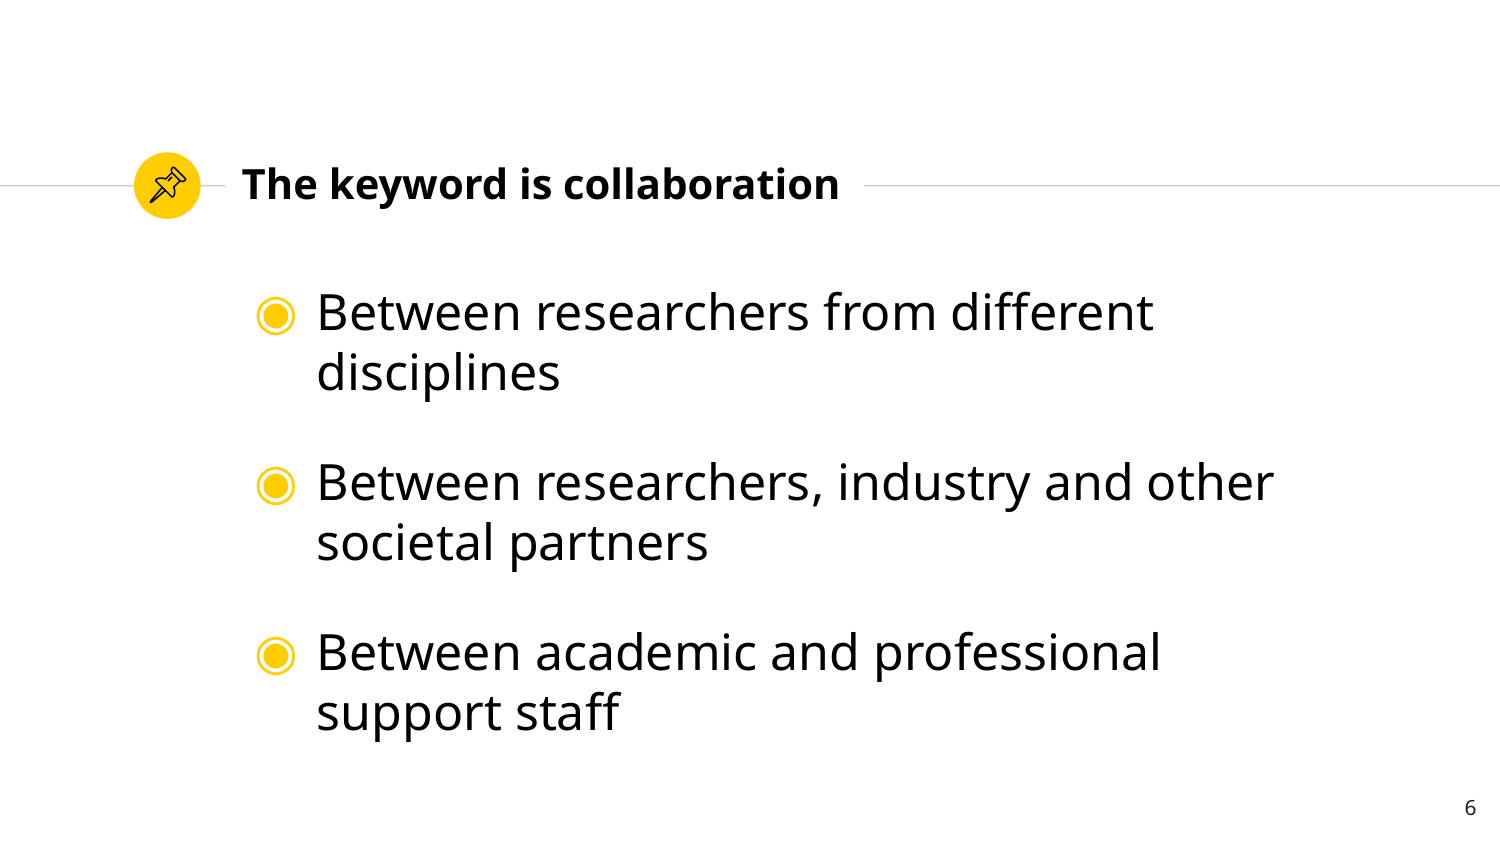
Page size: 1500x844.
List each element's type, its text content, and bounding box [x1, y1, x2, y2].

slide_number 1 [1401, 779, 1492, 844]
list Between researchers from different disciplines Between researchers, industry and other societal partners Between academic and professional support staff [226, 265, 1344, 776]
title The keyword is collaboration [226, 146, 863, 219]
